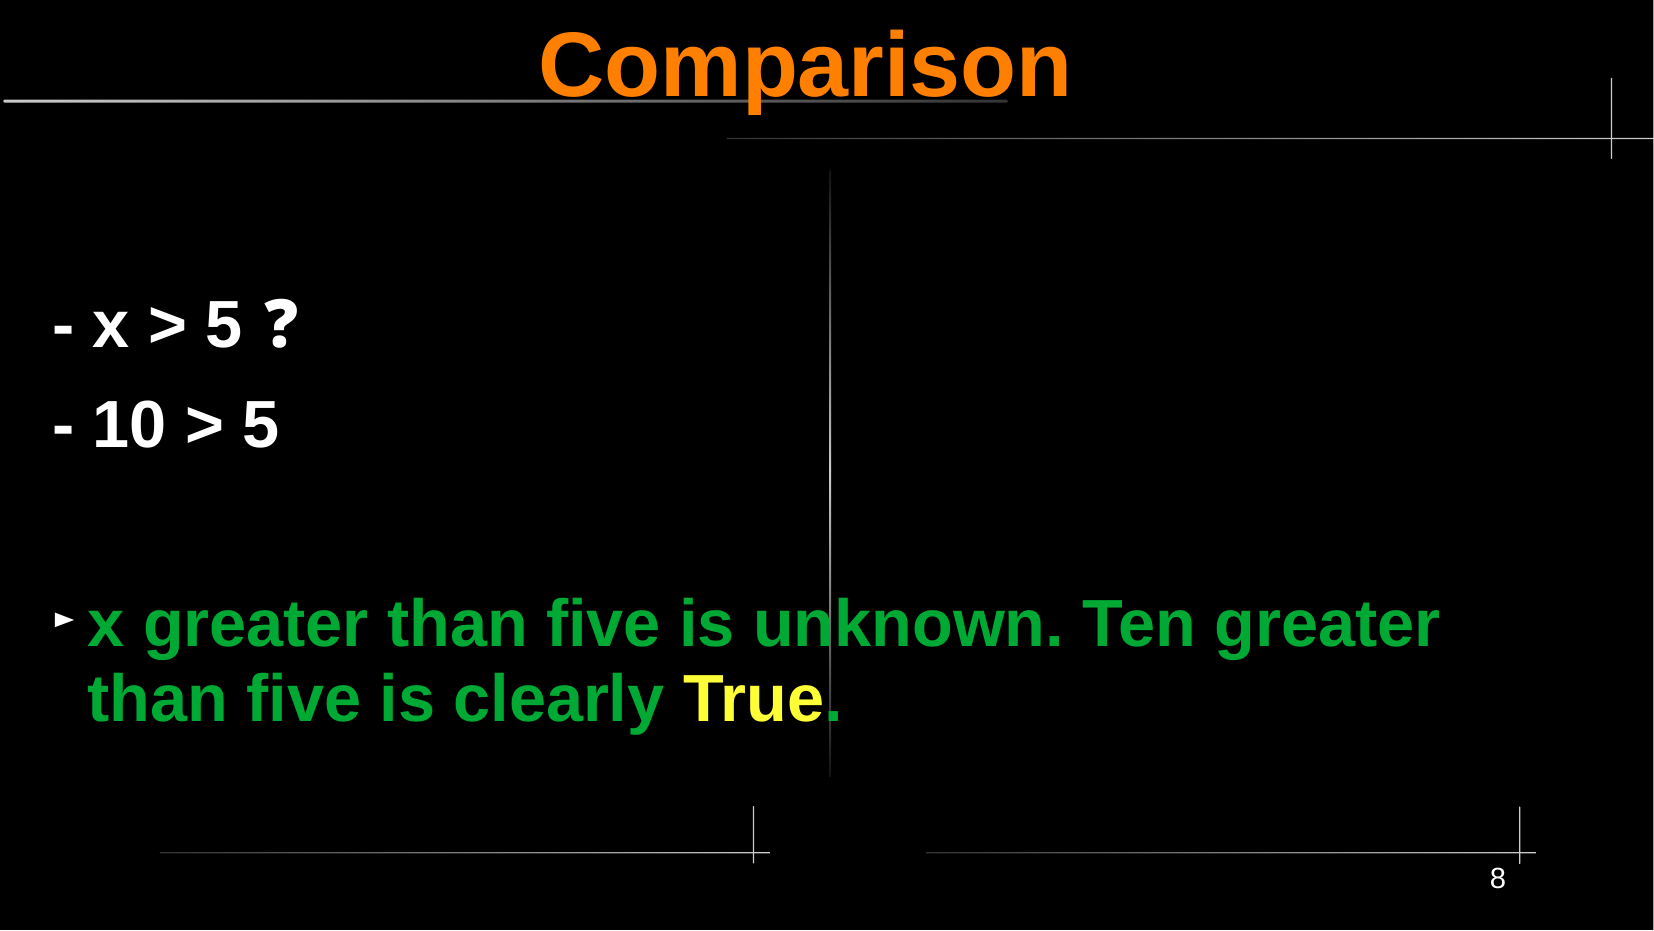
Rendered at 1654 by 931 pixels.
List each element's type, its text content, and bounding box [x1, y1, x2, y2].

title Comparison [23, 11, 1589, 119]
text_box - x > 5 ❓ - 10 > 5 x greater than five is unknown. Ten greater than five is clearly True. [37, 279, 1613, 511]
